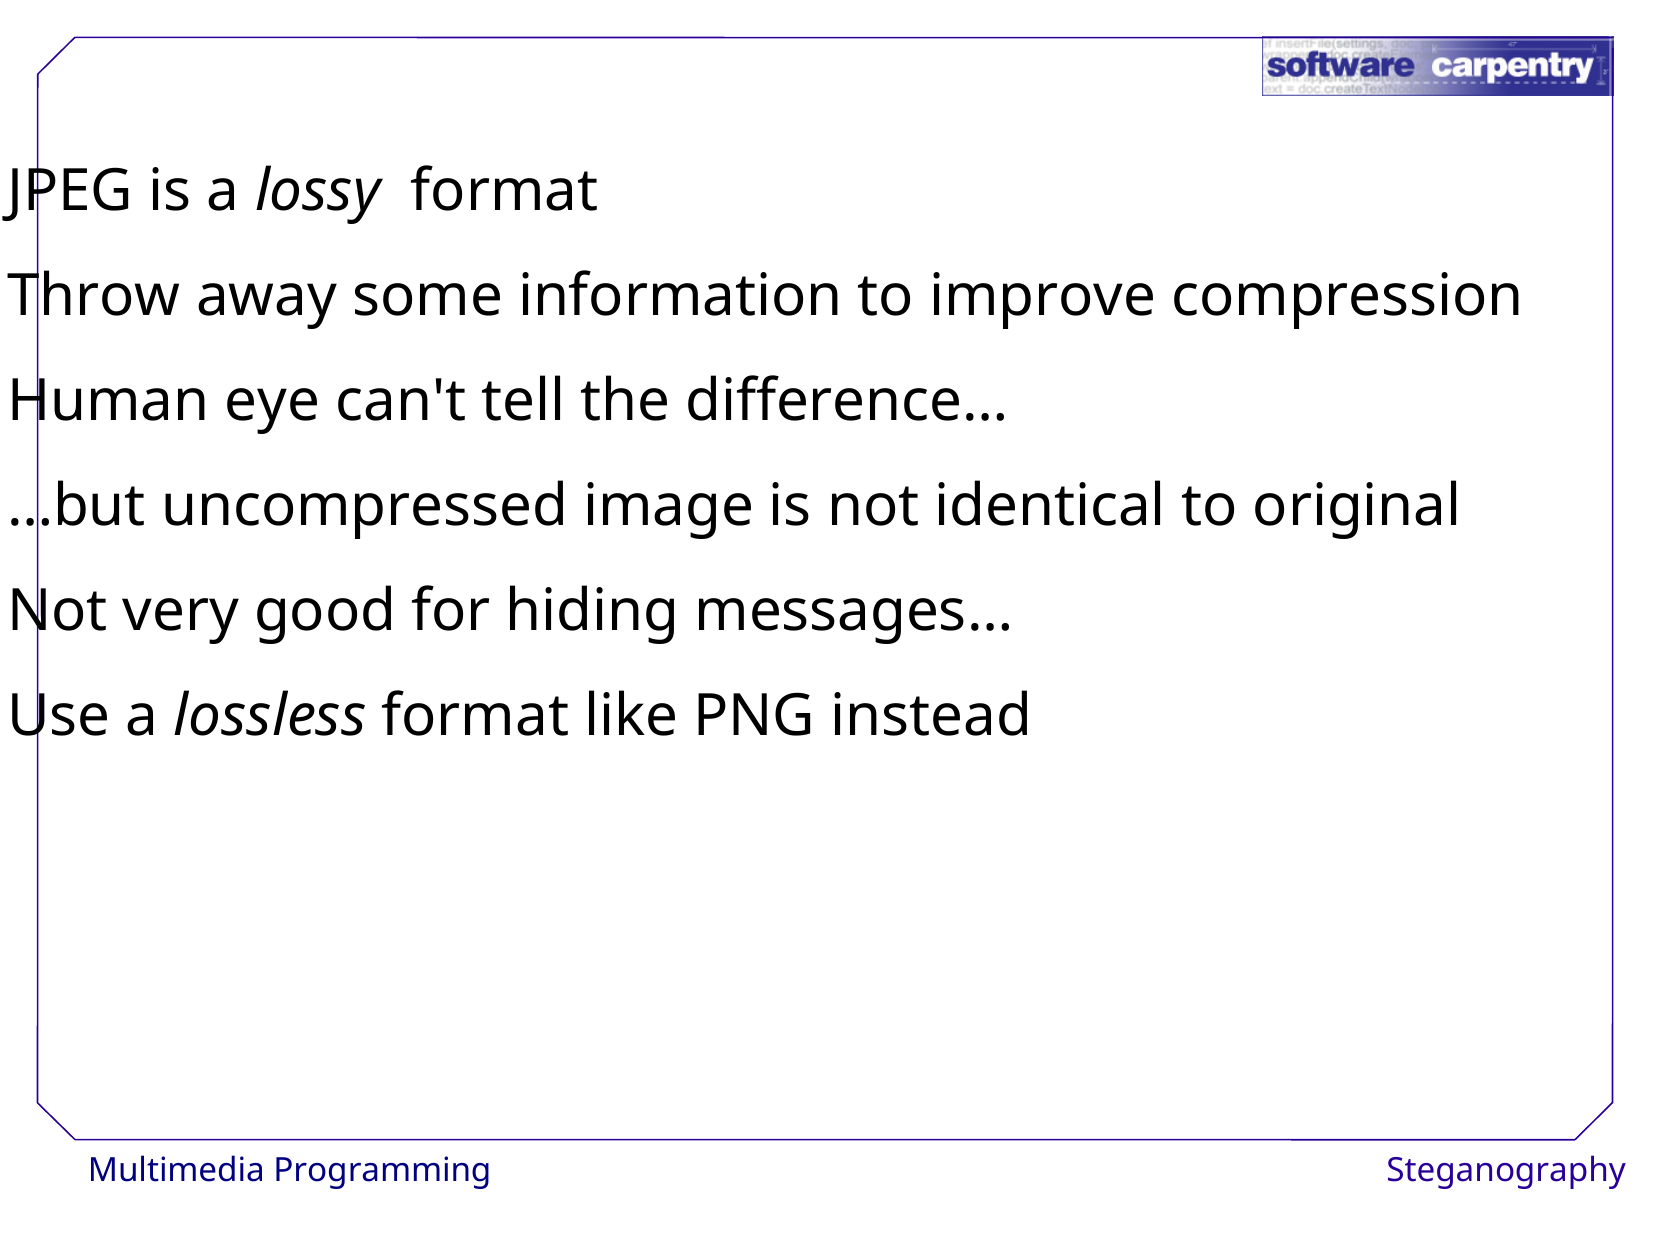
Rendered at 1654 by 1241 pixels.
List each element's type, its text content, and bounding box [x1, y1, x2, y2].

text_box JPEG is a lossy format Throw away some information to improve compression Human eye can't tell the difference… …but uncompressed image is not identical to original Not very good for hiding messages… Use a lossless format like PNG instead [0, 109, 1654, 755]
picture [1262, 36, 1614, 96]
